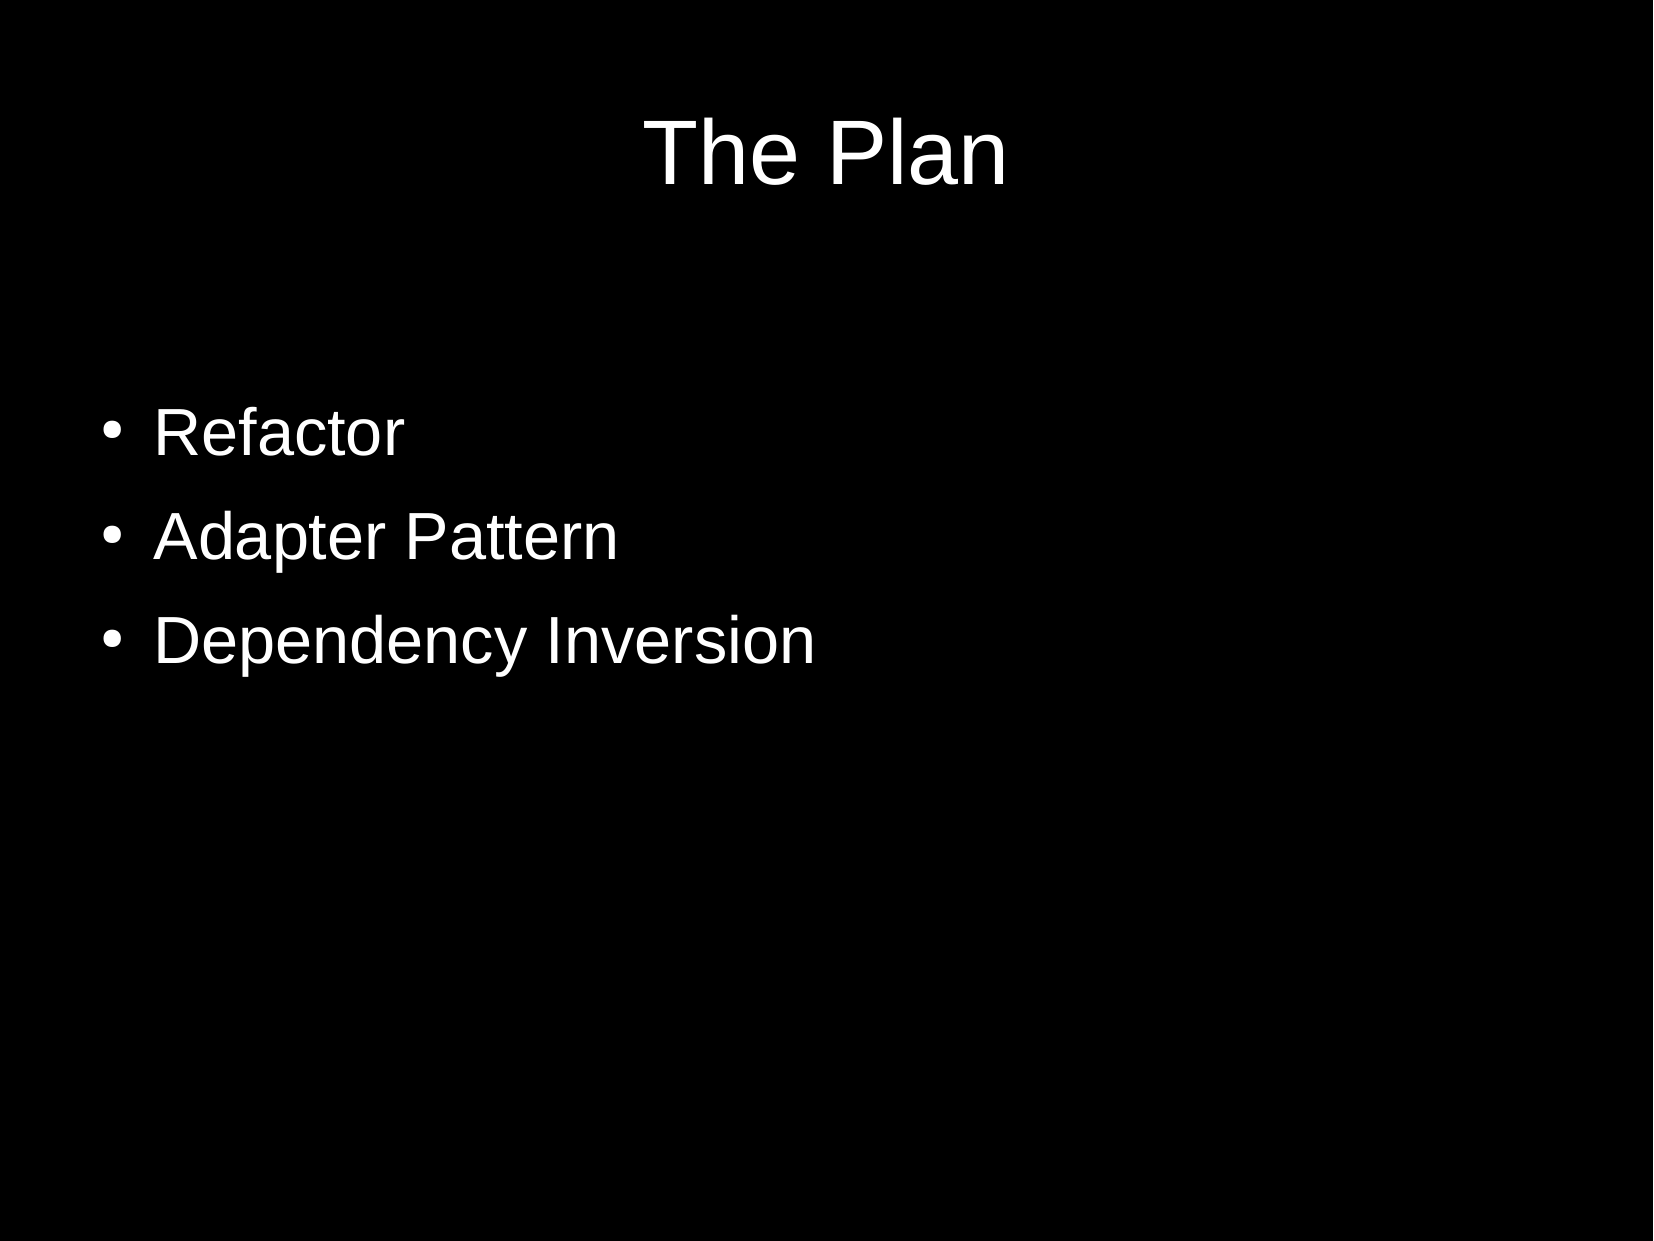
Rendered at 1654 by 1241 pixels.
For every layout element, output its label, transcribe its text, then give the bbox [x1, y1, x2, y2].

list Refactor Adapter Pattern Dependency Inversion [82, 290, 1571, 1010]
title The Plan [82, 49, 1571, 257]
